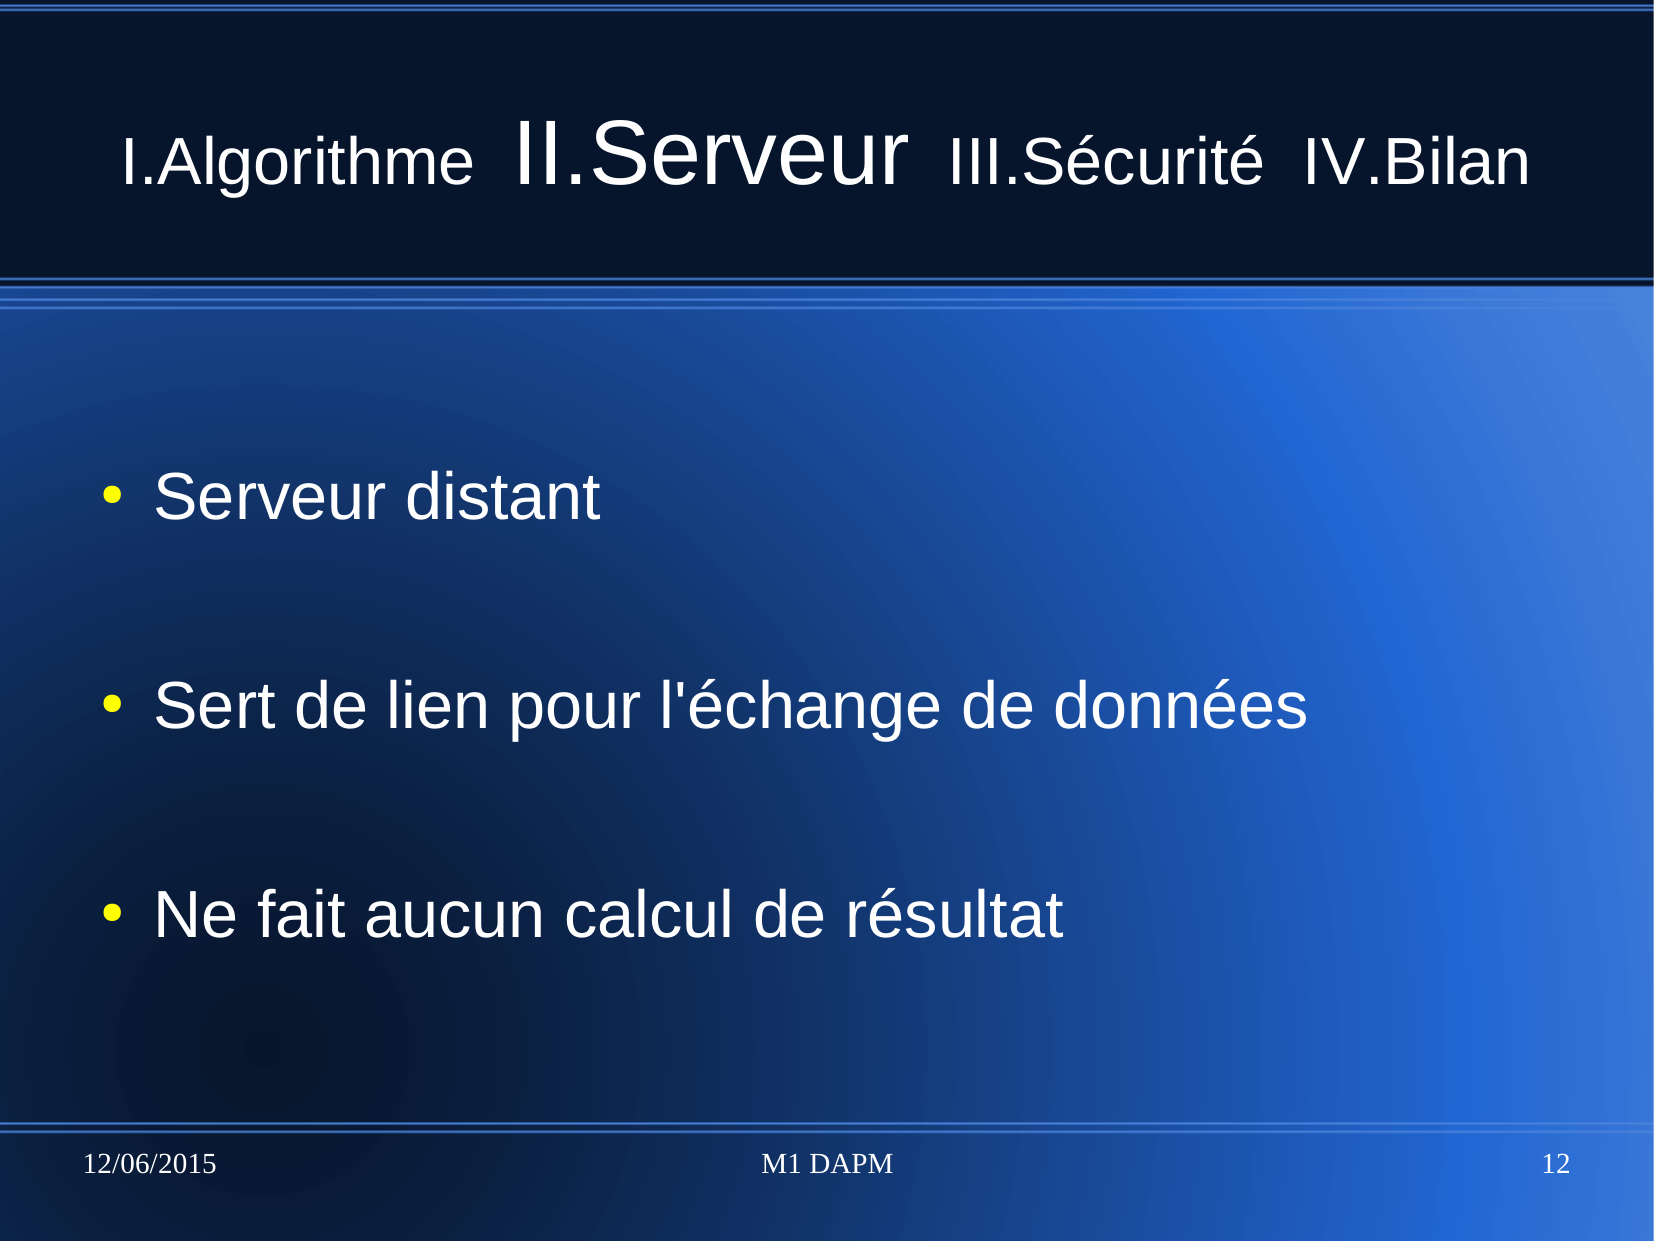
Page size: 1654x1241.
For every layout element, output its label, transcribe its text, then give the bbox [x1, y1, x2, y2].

title I.Algorithme II.Serveur III.Sécurité IV.Bilan [82, 49, 1571, 257]
list Serveur distant Sert de lien pour l'échange de données Ne fait aucun calcul de résultat [82, 355, 1571, 1075]
picture [0, 0, 1654, 1241]
